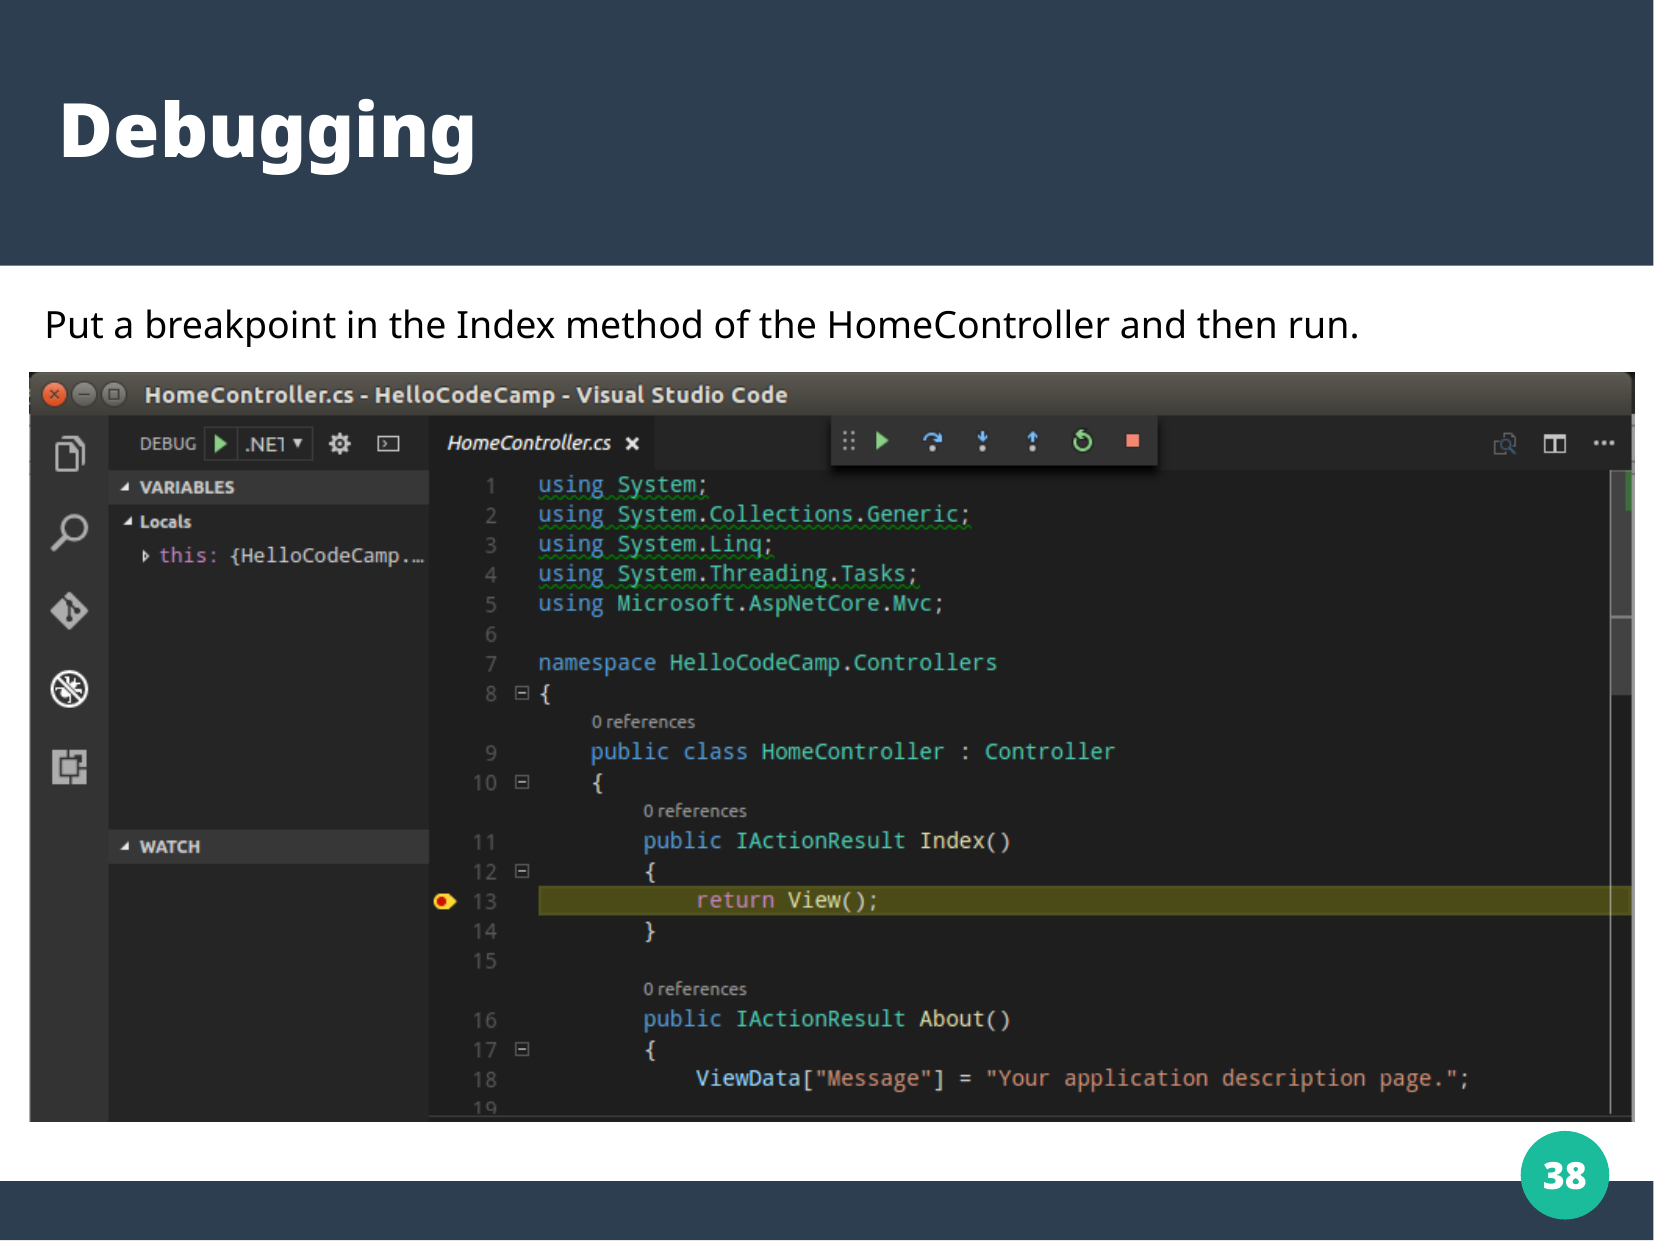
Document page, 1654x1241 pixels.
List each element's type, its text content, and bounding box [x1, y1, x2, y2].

title Debugging [59, 49, 1595, 207]
text_box Put a breakpoint in the Index method of the HomeController and then run. [29, 291, 1456, 350]
picture [29, 372, 1635, 1123]
